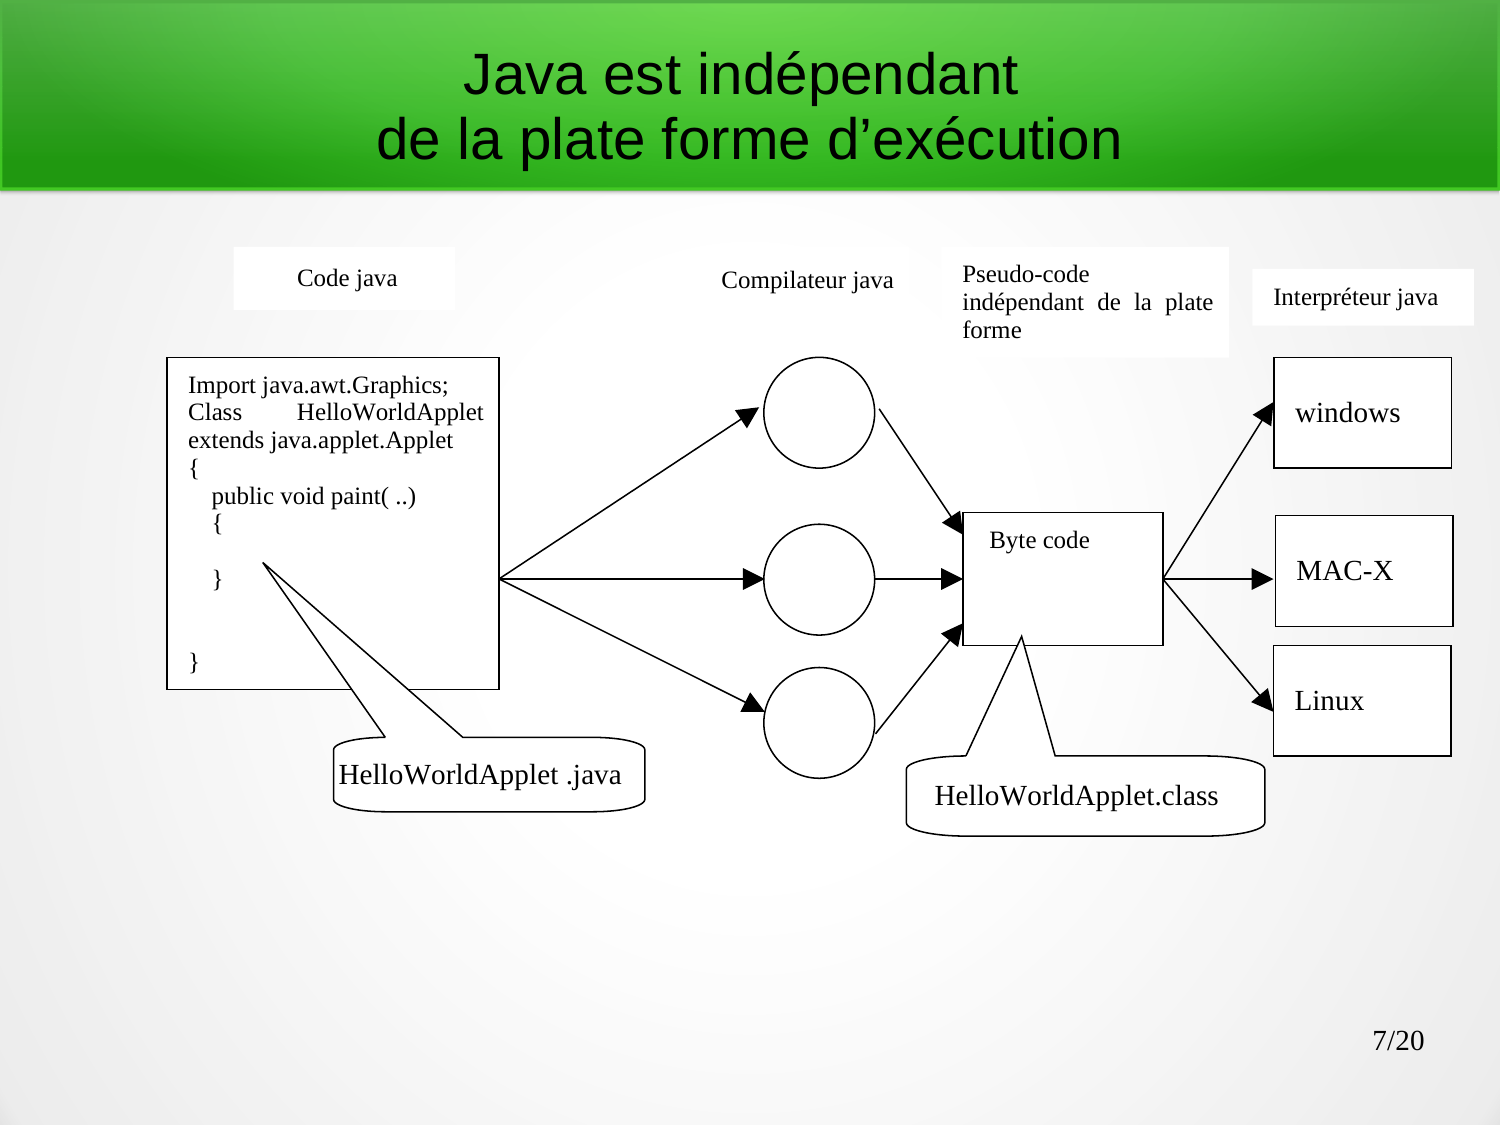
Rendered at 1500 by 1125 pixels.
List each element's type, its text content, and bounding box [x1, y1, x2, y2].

text_box Pseudo-code indépendant de la plate forme [941, 246, 1229, 358]
text_box [1252, 761, 1265, 832]
text_box Byte code [963, 512, 1163, 646]
text_box [262, 562, 626, 740]
text_box Interpréteur java [1252, 268, 1474, 326]
text_box Code java [233, 246, 455, 310]
text_box HelloWorldApplet .java [323, 740, 657, 809]
text_box [927, 833, 1244, 837]
text_box [763, 524, 875, 636]
text_box MAC-X [1275, 515, 1454, 627]
text_box [763, 357, 875, 469]
text_box [763, 667, 875, 779]
text_box Compilateur java [700, 246, 910, 314]
text_box Linux [1273, 645, 1451, 757]
text_box windows [1274, 357, 1452, 469]
title Java est indépendant de la plate forme d’exécution [75, 42, 1426, 173]
text_box Import java.awt.Graphics; Class HelloWorldApplet extends java.applet.Applet { public void paint( ..) { } } [167, 357, 500, 690]
text_box [934, 636, 1237, 758]
text_box HelloWorldApplet.class [919, 758, 1252, 833]
text_box [906, 761, 919, 831]
